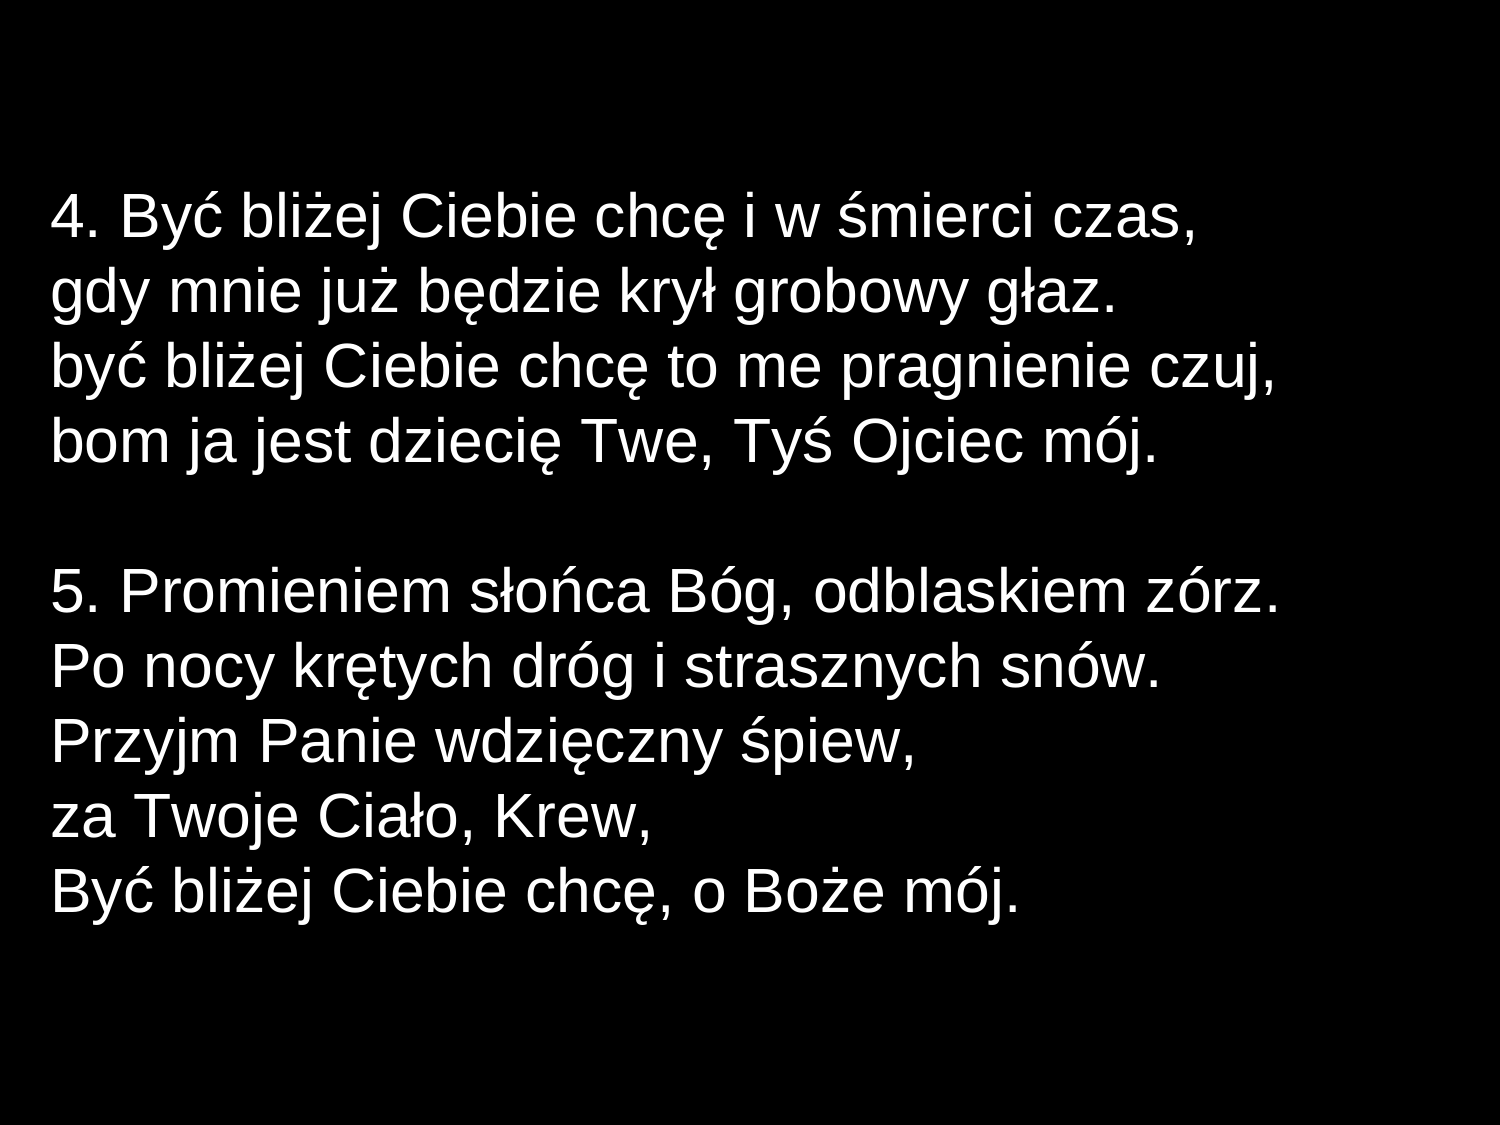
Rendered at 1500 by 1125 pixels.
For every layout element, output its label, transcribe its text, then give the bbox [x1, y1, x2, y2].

text_box 4. Być bliżej Ciebie chcę i w śmierci czas, gdy mnie już będzie krył grobowy głaz. być bliżej Ciebie chcę to me pragnienie czuj, bom ja jest dziecię Twe, Tyś Ojciec mój. 5. Promieniem słońca Bóg, odblaskiem zórz. Po nocy krętych dróg i strasznych snów. Przyjm Panie wdzięczny śpiew, za Twoje Ciało, Krew, Być bliżej Ciebie chcę, o Boże mój. [35, 167, 1500, 1083]
